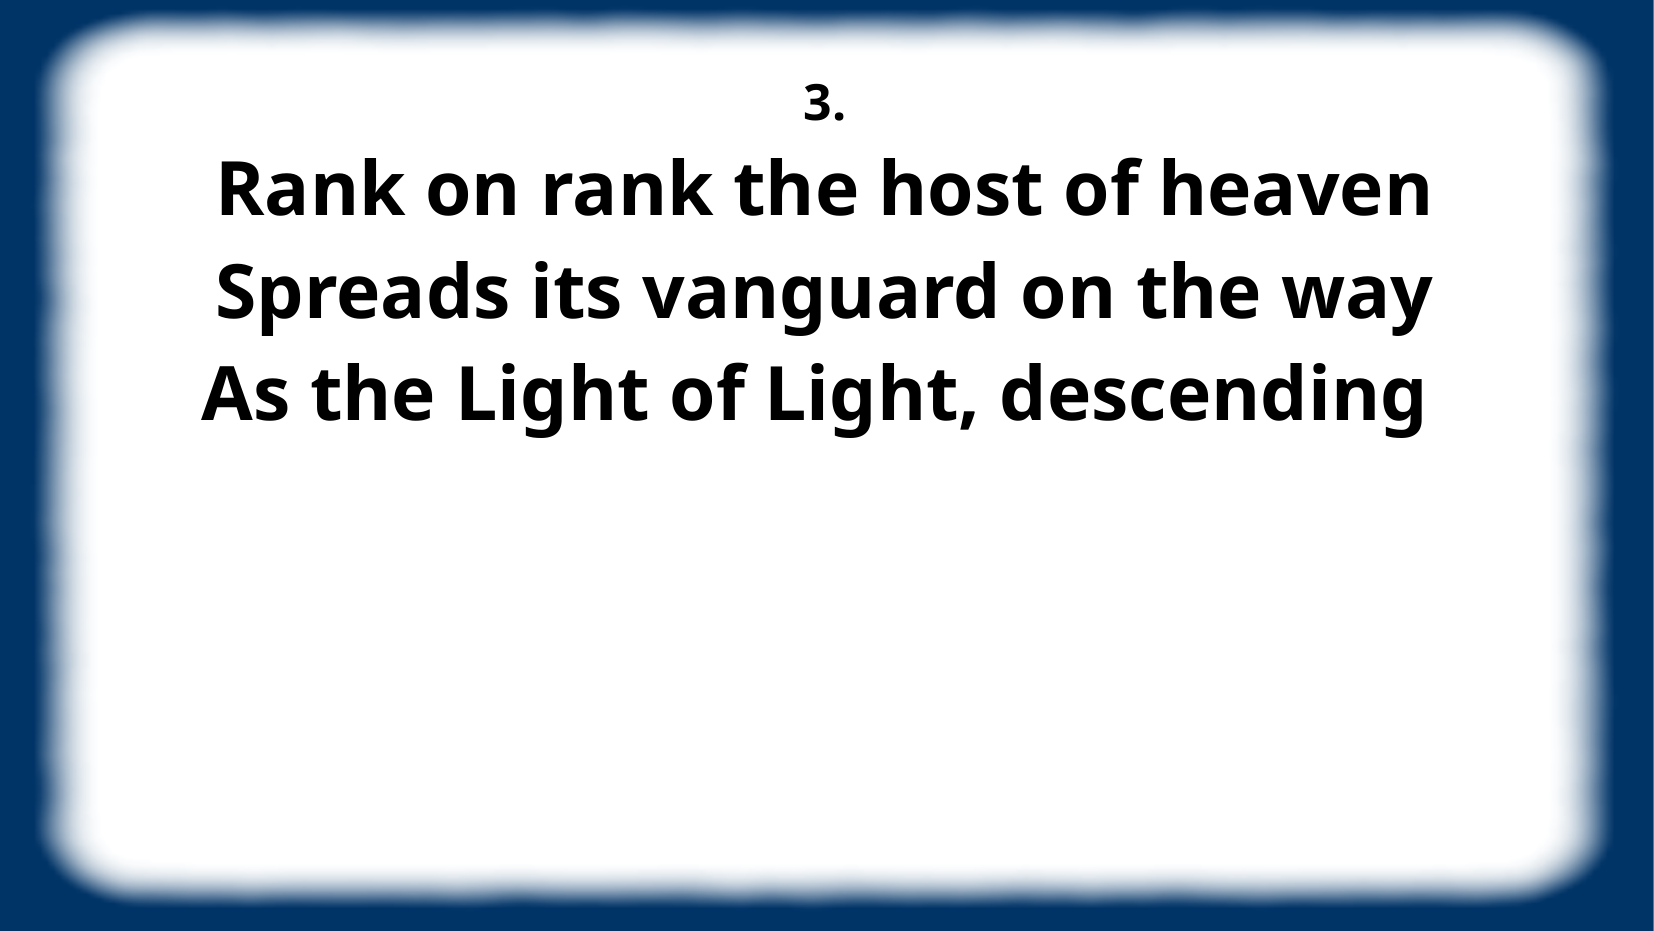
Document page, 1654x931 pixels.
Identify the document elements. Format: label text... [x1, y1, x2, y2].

text_box 3. Rank on rank the host of heaven Spreads its vanguard on the way As the Light of Light, descending [60, 60, 1591, 441]
picture [0, 0, 1654, 931]
